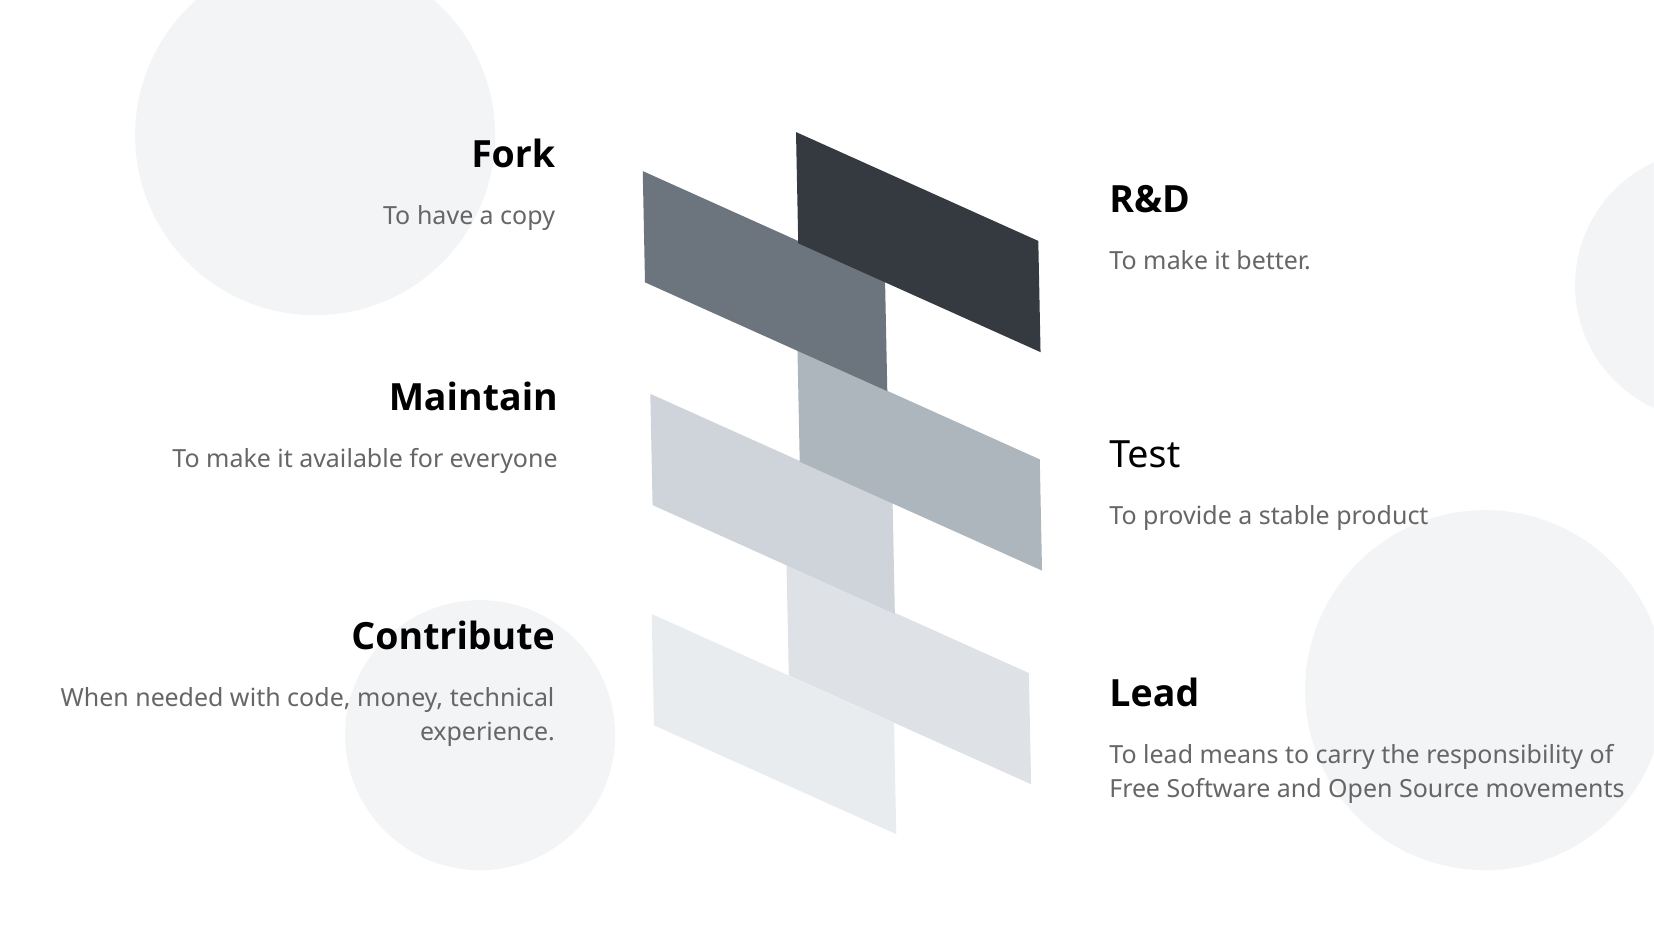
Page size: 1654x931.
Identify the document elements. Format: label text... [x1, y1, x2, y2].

text_box When needed with code, money, technical experience. [15, 672, 571, 796]
text_box To have a copy [15, 190, 571, 313]
text_box Fork [240, 120, 571, 186]
text_box Maintain [243, 362, 574, 429]
text_box R&D [1094, 165, 1425, 231]
text_box Test [1094, 420, 1425, 481]
text_box To make it better. [1094, 235, 1650, 358]
text_box Contribute [240, 602, 571, 668]
text_box Lead [1094, 659, 1425, 726]
text_box To provide a stable product [1094, 490, 1650, 614]
text_box To lead means to carry the responsibility of Free Software and Open Source movements [1094, 729, 1650, 853]
text_box To make it available for everyone [18, 432, 574, 608]
